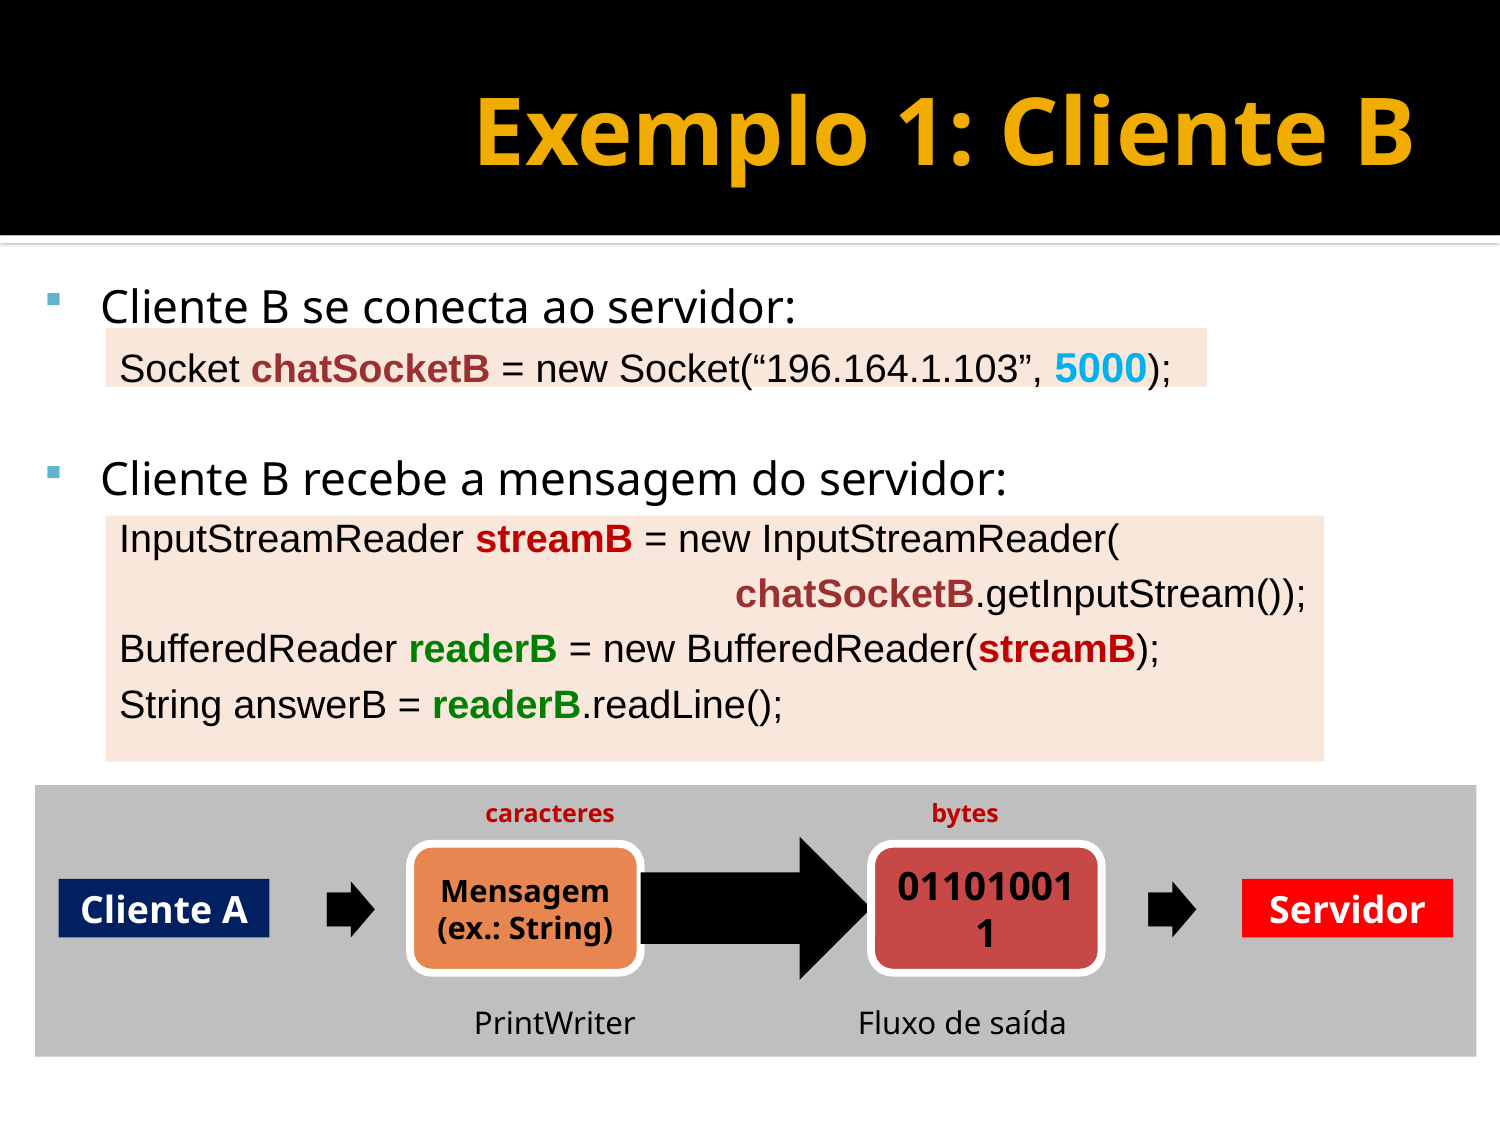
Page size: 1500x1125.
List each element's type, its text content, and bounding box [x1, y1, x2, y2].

text_box Servidor [1242, 878, 1453, 938]
title Exemplo 1: Cliente B [75, 25, 1425, 231]
text_box [1148, 881, 1197, 938]
text_box [640, 836, 871, 980]
text_box [326, 881, 375, 938]
text_box 011010011 [871, 843, 1102, 973]
text_box [35, 785, 1477, 1057]
text_box PrintWriter [459, 996, 651, 1049]
text_box Fluxo de saída [843, 996, 1082, 1049]
text_box Cliente A [58, 878, 270, 938]
list Cliente B se conecta ao servidor: Socket chatSocketB = new Socket(“196.164.1.103”, 5000); Cliente B recebe a mensagem do servidor: InputStreamReader streamB = new InputStreamReader( chatSocketB.getInputStream()); BufferedReader readerB = new BufferedReader(streamB); String answerB = readerB.readLine(); [35, 262, 1454, 1005]
text_box caracteres [470, 790, 630, 836]
text_box bytes [916, 790, 1014, 836]
text_box Mensagem (ex.: String) [410, 843, 641, 973]
